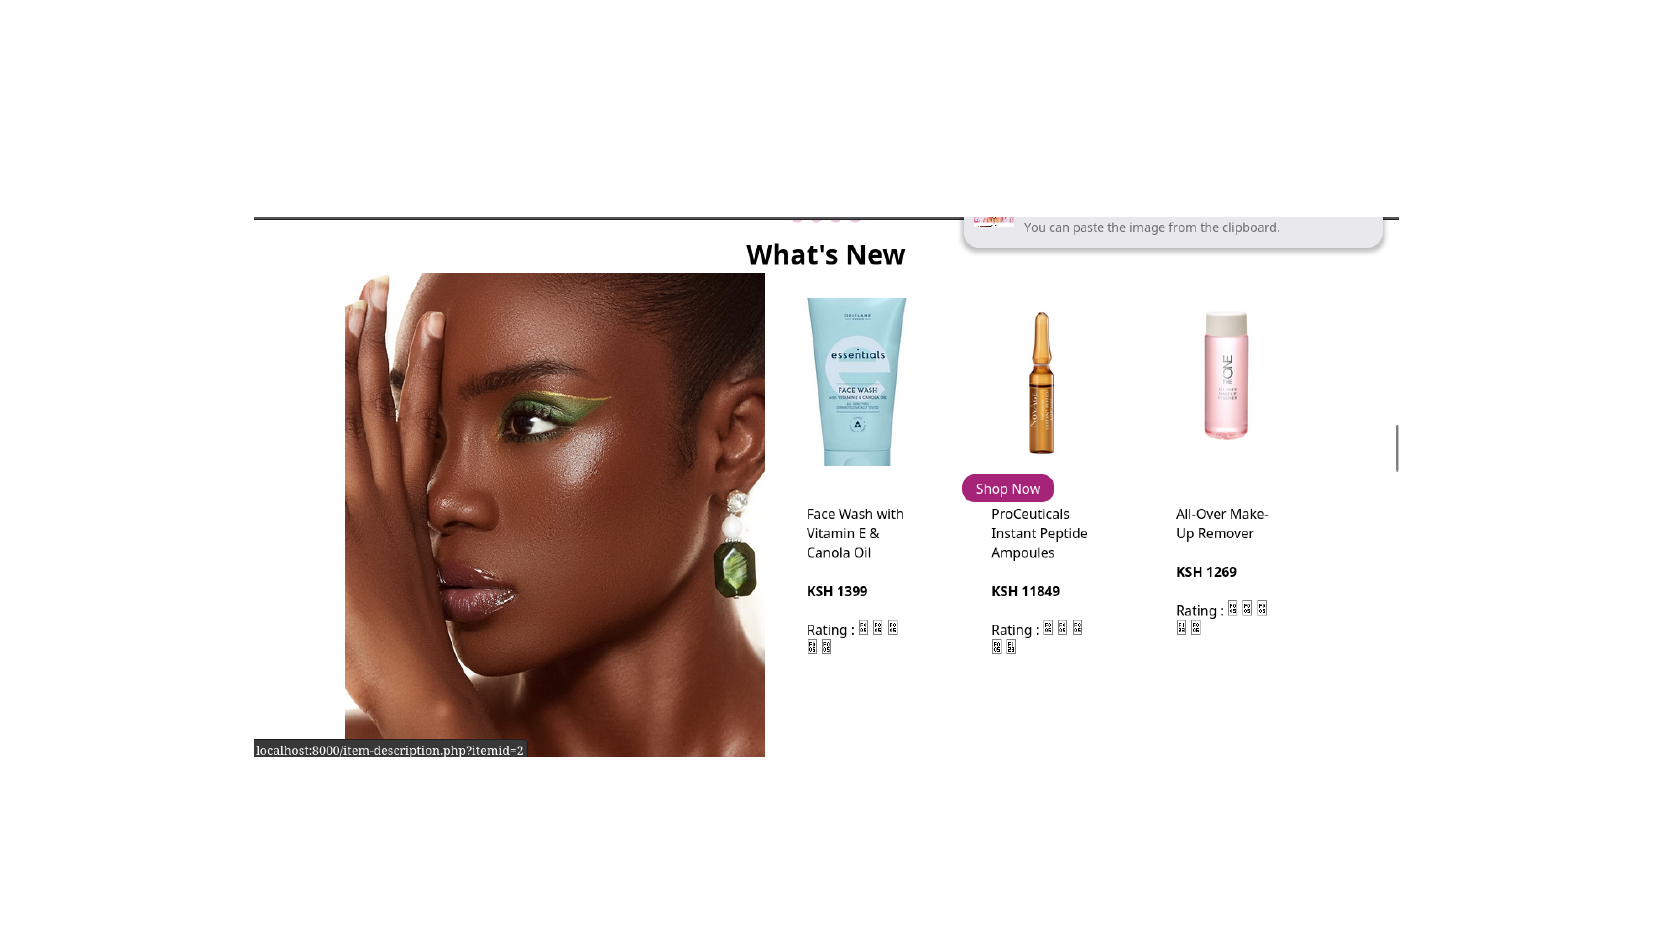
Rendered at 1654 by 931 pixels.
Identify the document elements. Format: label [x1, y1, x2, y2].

picture [254, 217, 1399, 758]
